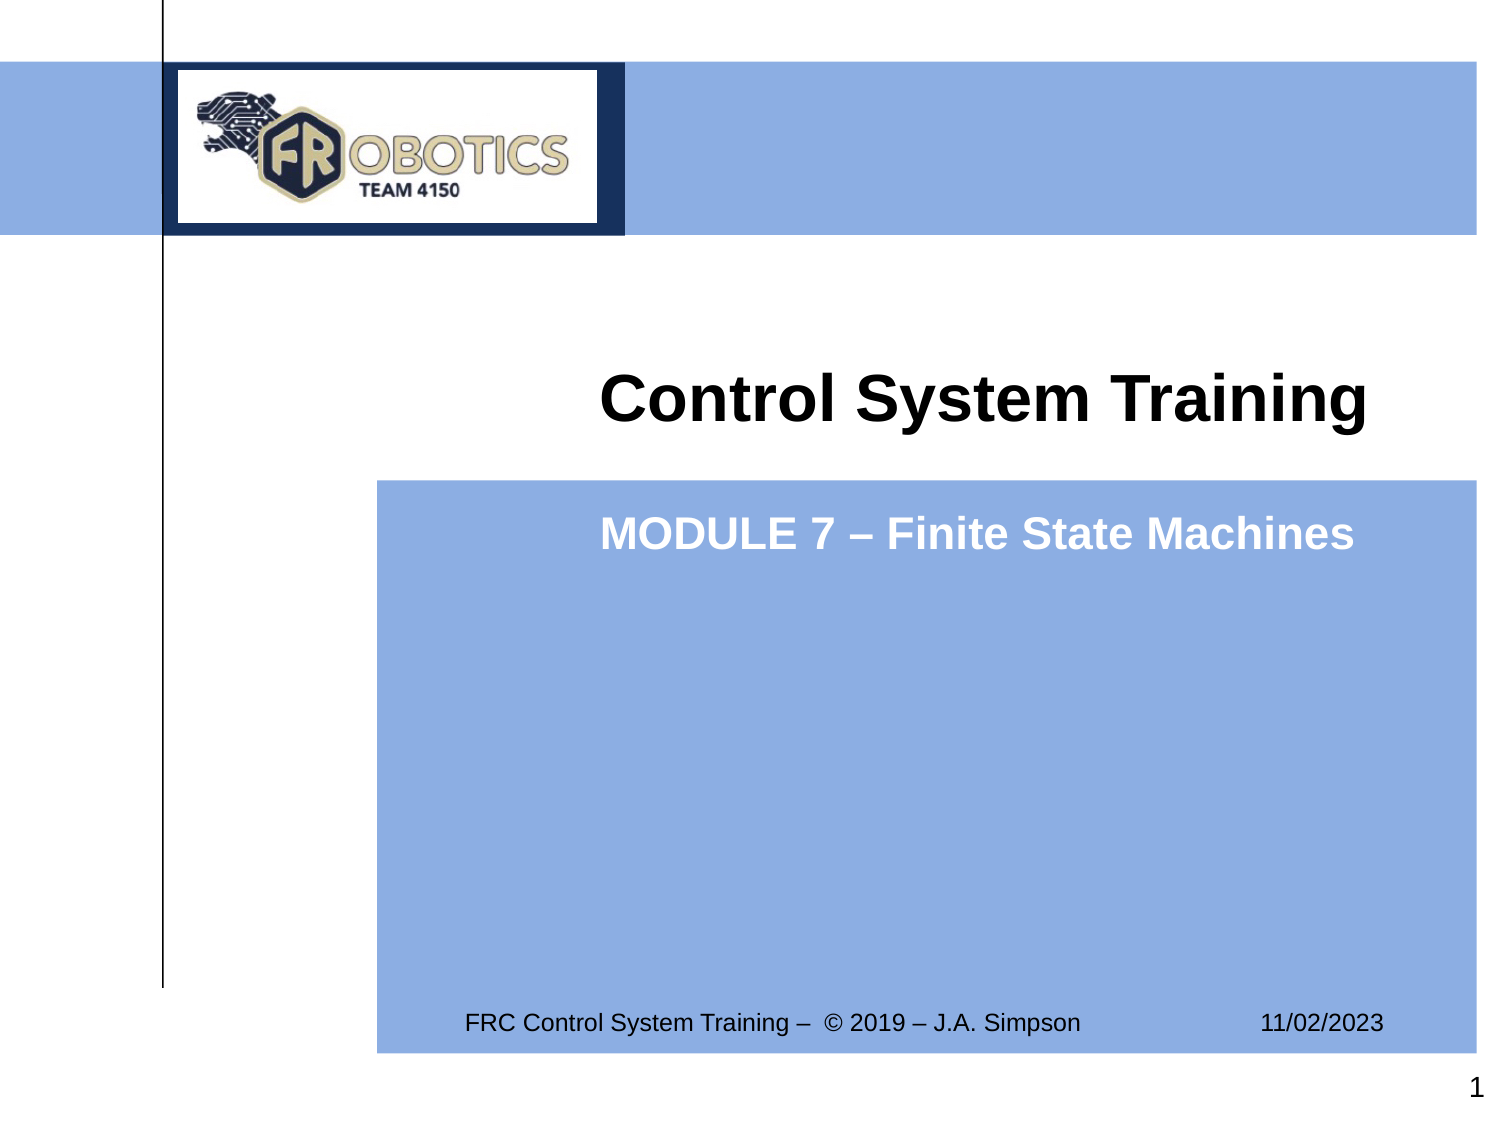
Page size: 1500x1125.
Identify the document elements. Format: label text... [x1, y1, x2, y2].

slide_number 11/02/2023 [1185, 1006, 1460, 1036]
subtitle MODULE 7 – Finite State Machines [562, 496, 1473, 612]
footer FRC Control System Training – © 2019 – J.A. Simpson [392, 1007, 1156, 1036]
title Control System Training [562, 346, 1473, 443]
picture [178, 70, 597, 223]
slide_number <number> [1362, 1072, 1500, 1100]
